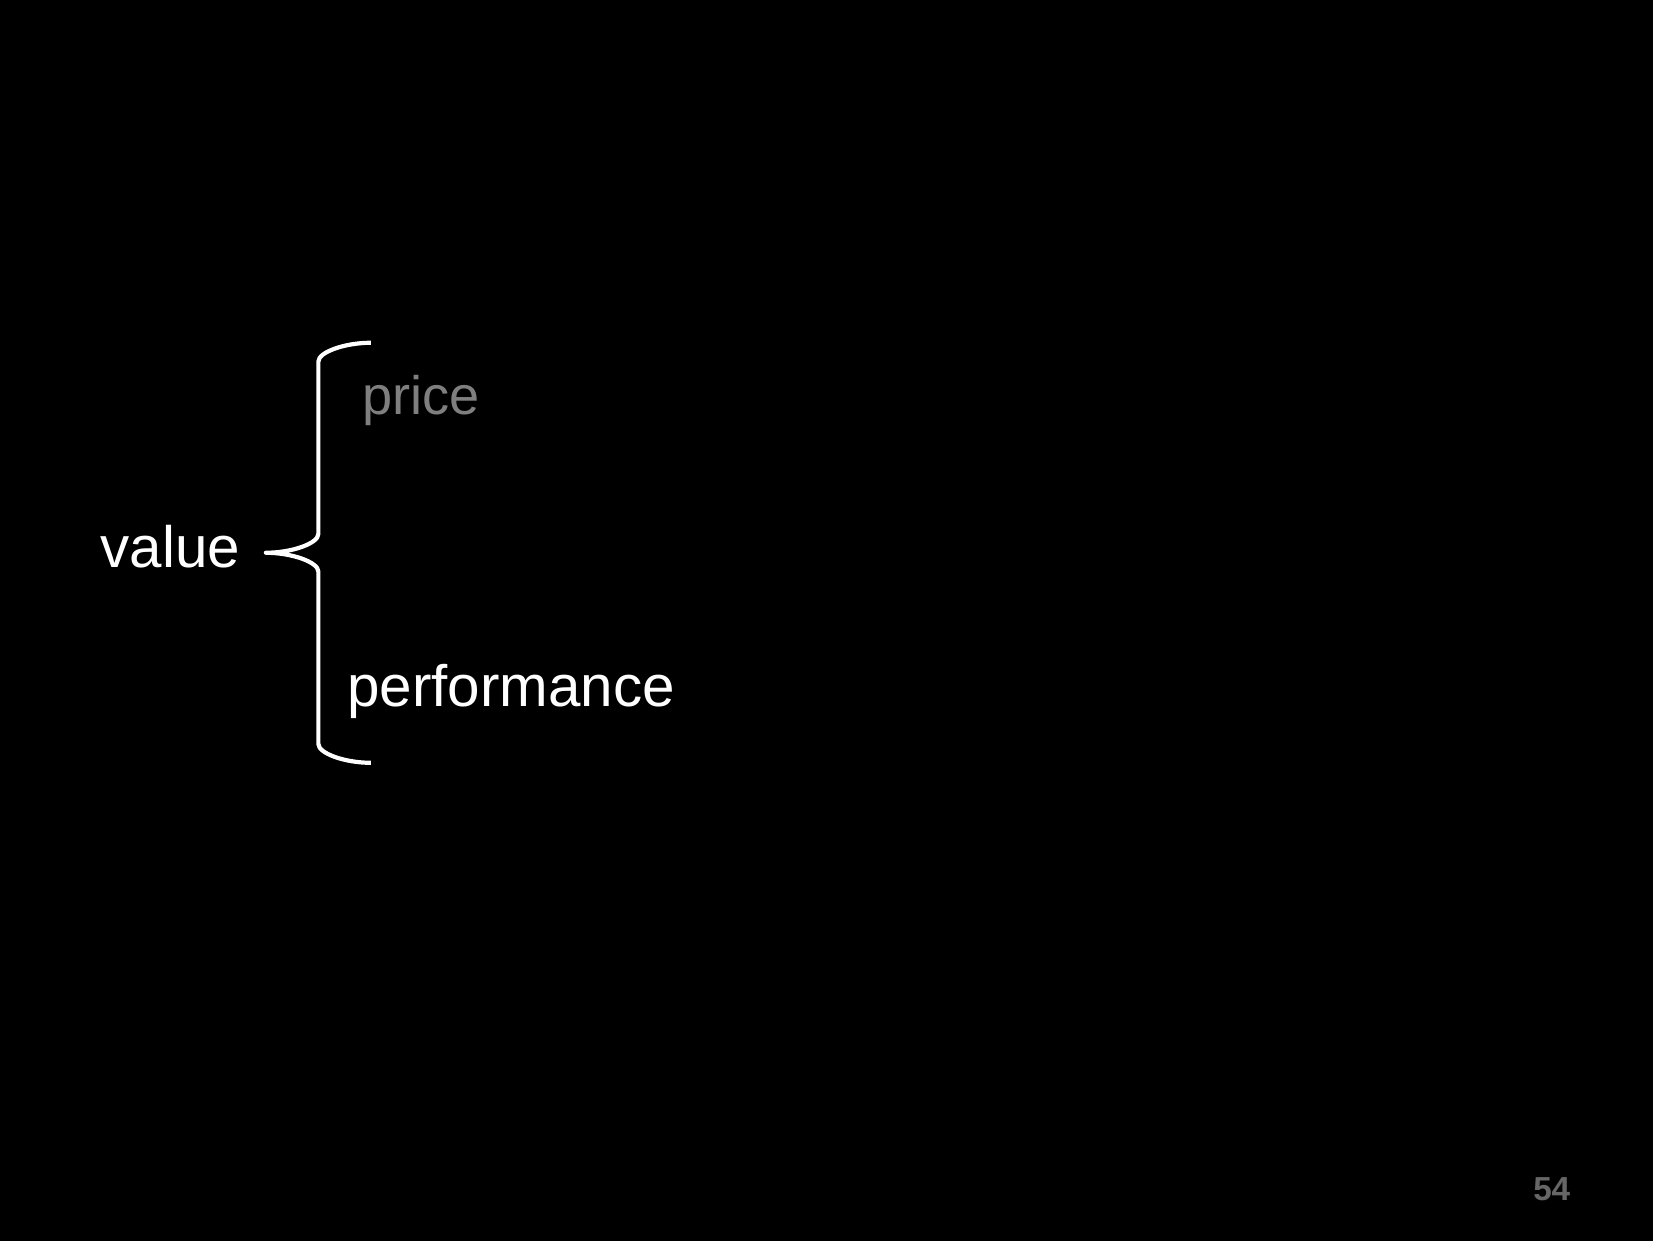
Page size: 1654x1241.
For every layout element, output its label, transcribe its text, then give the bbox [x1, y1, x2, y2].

text_box price [347, 357, 663, 434]
text_box value [85, 507, 281, 588]
text_box [346, 360, 512, 436]
text_box performance [332, 645, 738, 748]
